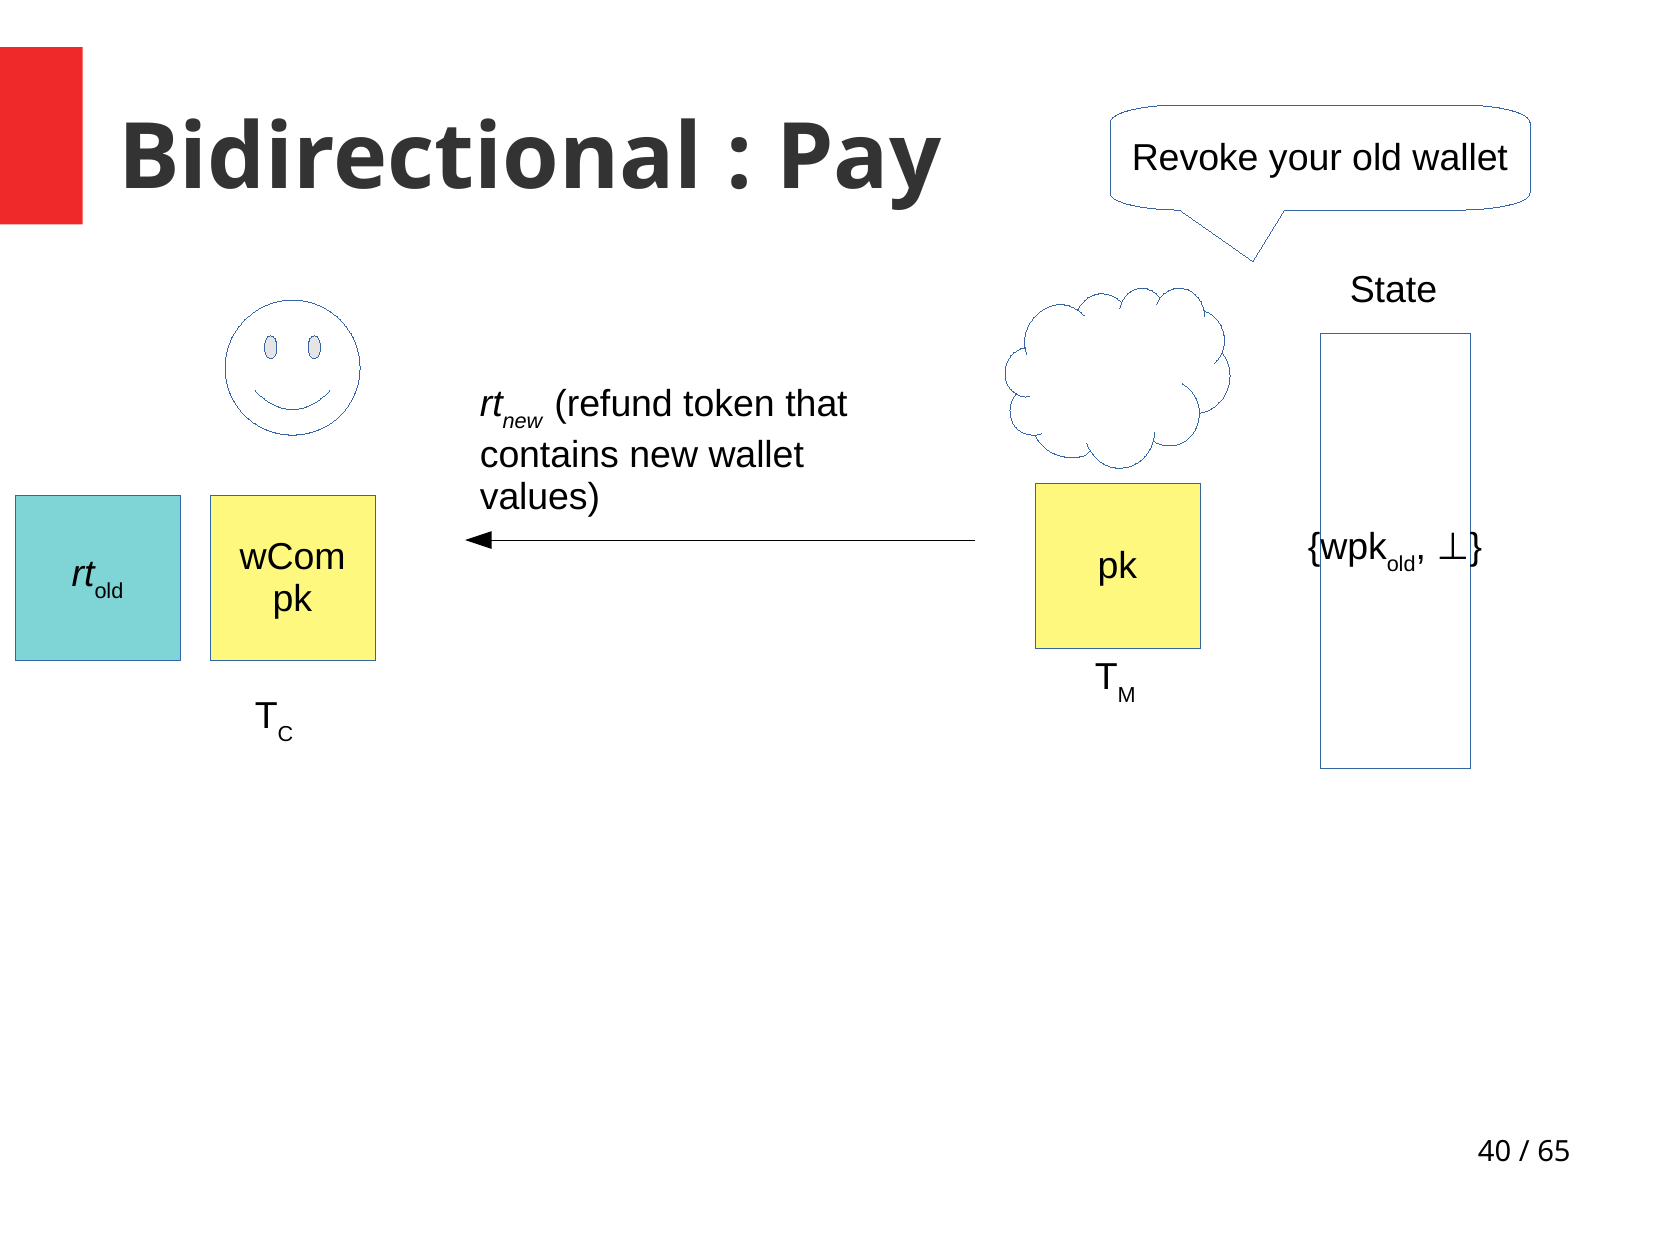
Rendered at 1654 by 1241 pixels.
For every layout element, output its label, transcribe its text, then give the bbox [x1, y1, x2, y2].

text_box wCom pk [210, 495, 376, 661]
text_box rtold [15, 495, 181, 661]
text_box State [1335, 261, 1486, 361]
text_box pk [1035, 483, 1201, 649]
text_box [1005, 288, 1231, 469]
text_box {wpkold, ⊥} [1320, 333, 1471, 769]
text_box TM [1080, 649, 1171, 757]
text_box Revoke your old wallet [1110, 105, 1531, 262]
text_box rtnew (refund token that contains new wallet values) [465, 375, 946, 567]
text_box TC [240, 687, 331, 796]
title Bidirectional : Pay [118, 49, 1571, 257]
text_box [225, 300, 361, 436]
